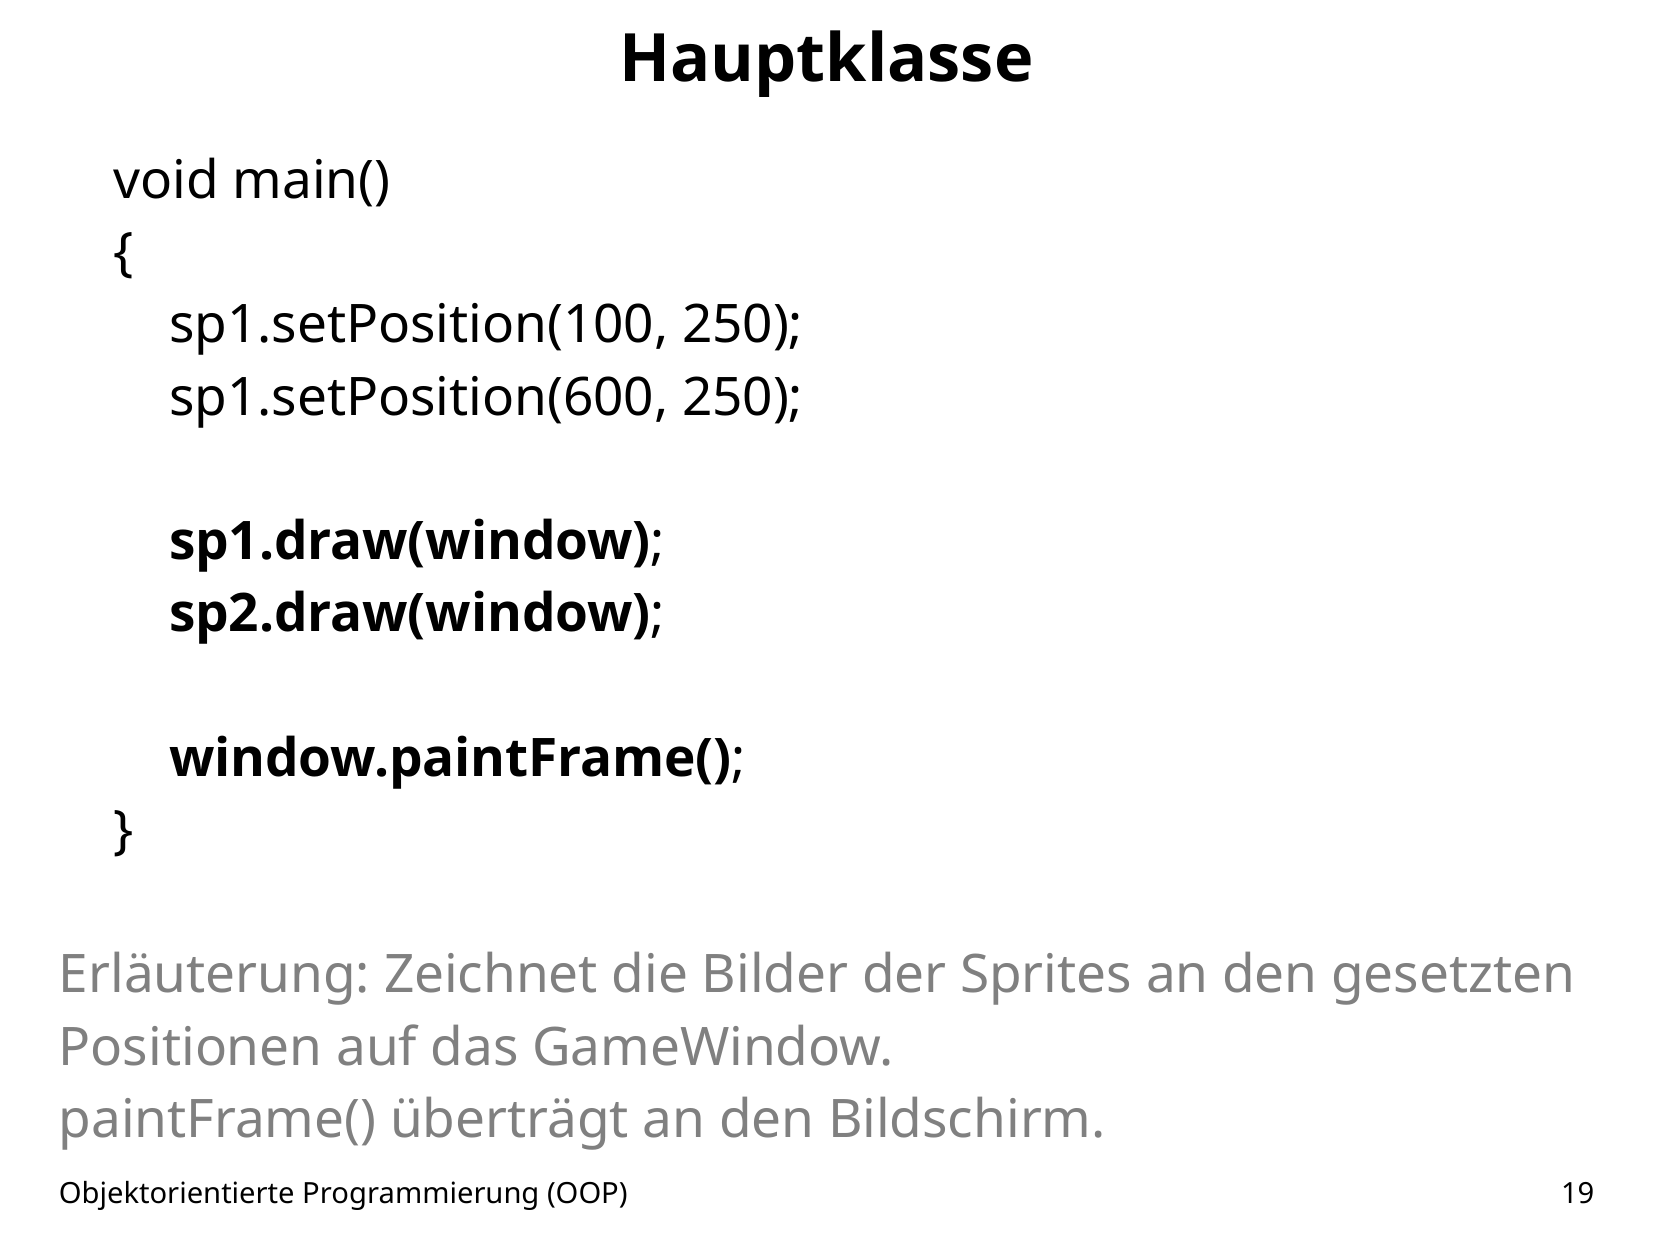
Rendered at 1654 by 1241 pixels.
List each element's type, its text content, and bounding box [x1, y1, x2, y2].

list void main() { sp1.setPosition(100, 250); sp1.setPosition(600, 250); sp1.draw(window); sp2.draw(window); window.paintFrame(); } Erläuterung: Zeichnet die Bilder der Sprites an den gesetzten Positionen auf das GameWindow. paintFrame() überträgt an den Bildschirm. [59, 141, 1630, 1158]
title Hauptklasse [0, 5, 1654, 107]
